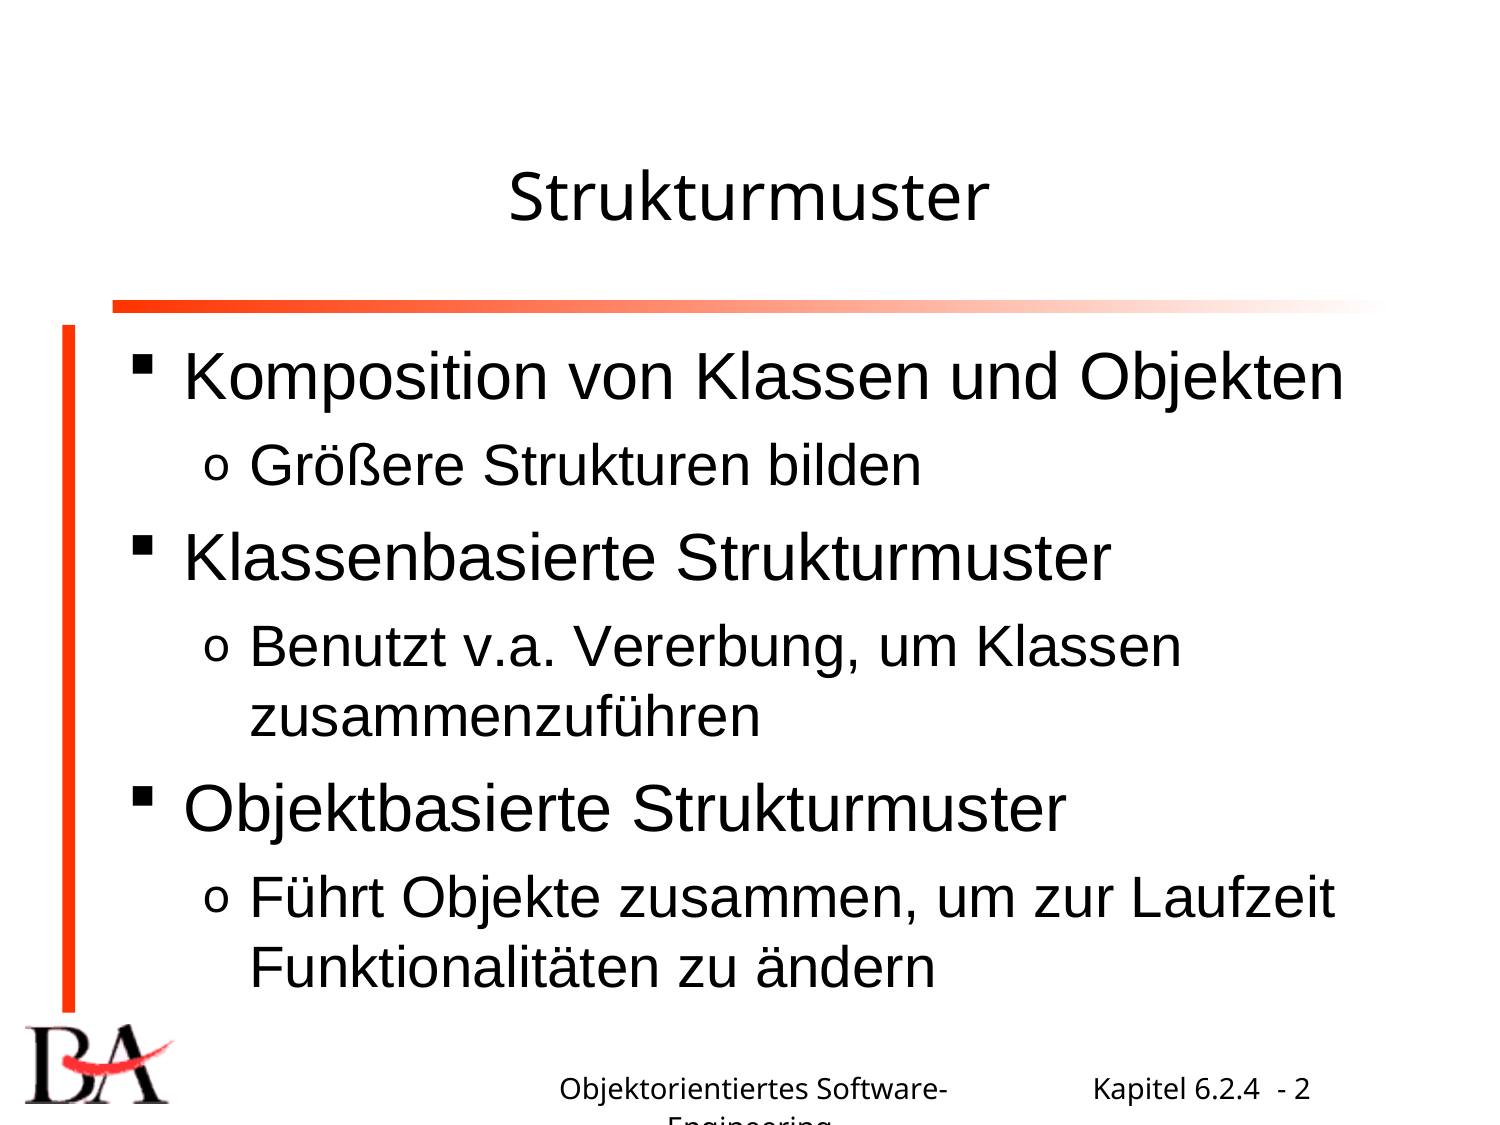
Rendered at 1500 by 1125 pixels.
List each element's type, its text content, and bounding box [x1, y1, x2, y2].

list Komposition von Klassen und Objekten Größere Strukturen bilden Klassenbasierte Strukturmuster Benutzt v.a. Vererbung, um Klassen zusammenzuführen Objektbasierte Strukturmuster Führt Objekte zusammen, um zur Laufzeit Funktionalitäten zu ändern [112, 324, 1388, 1051]
picture [24, 1024, 175, 1104]
title Strukturmuster [112, 99, 1388, 288]
